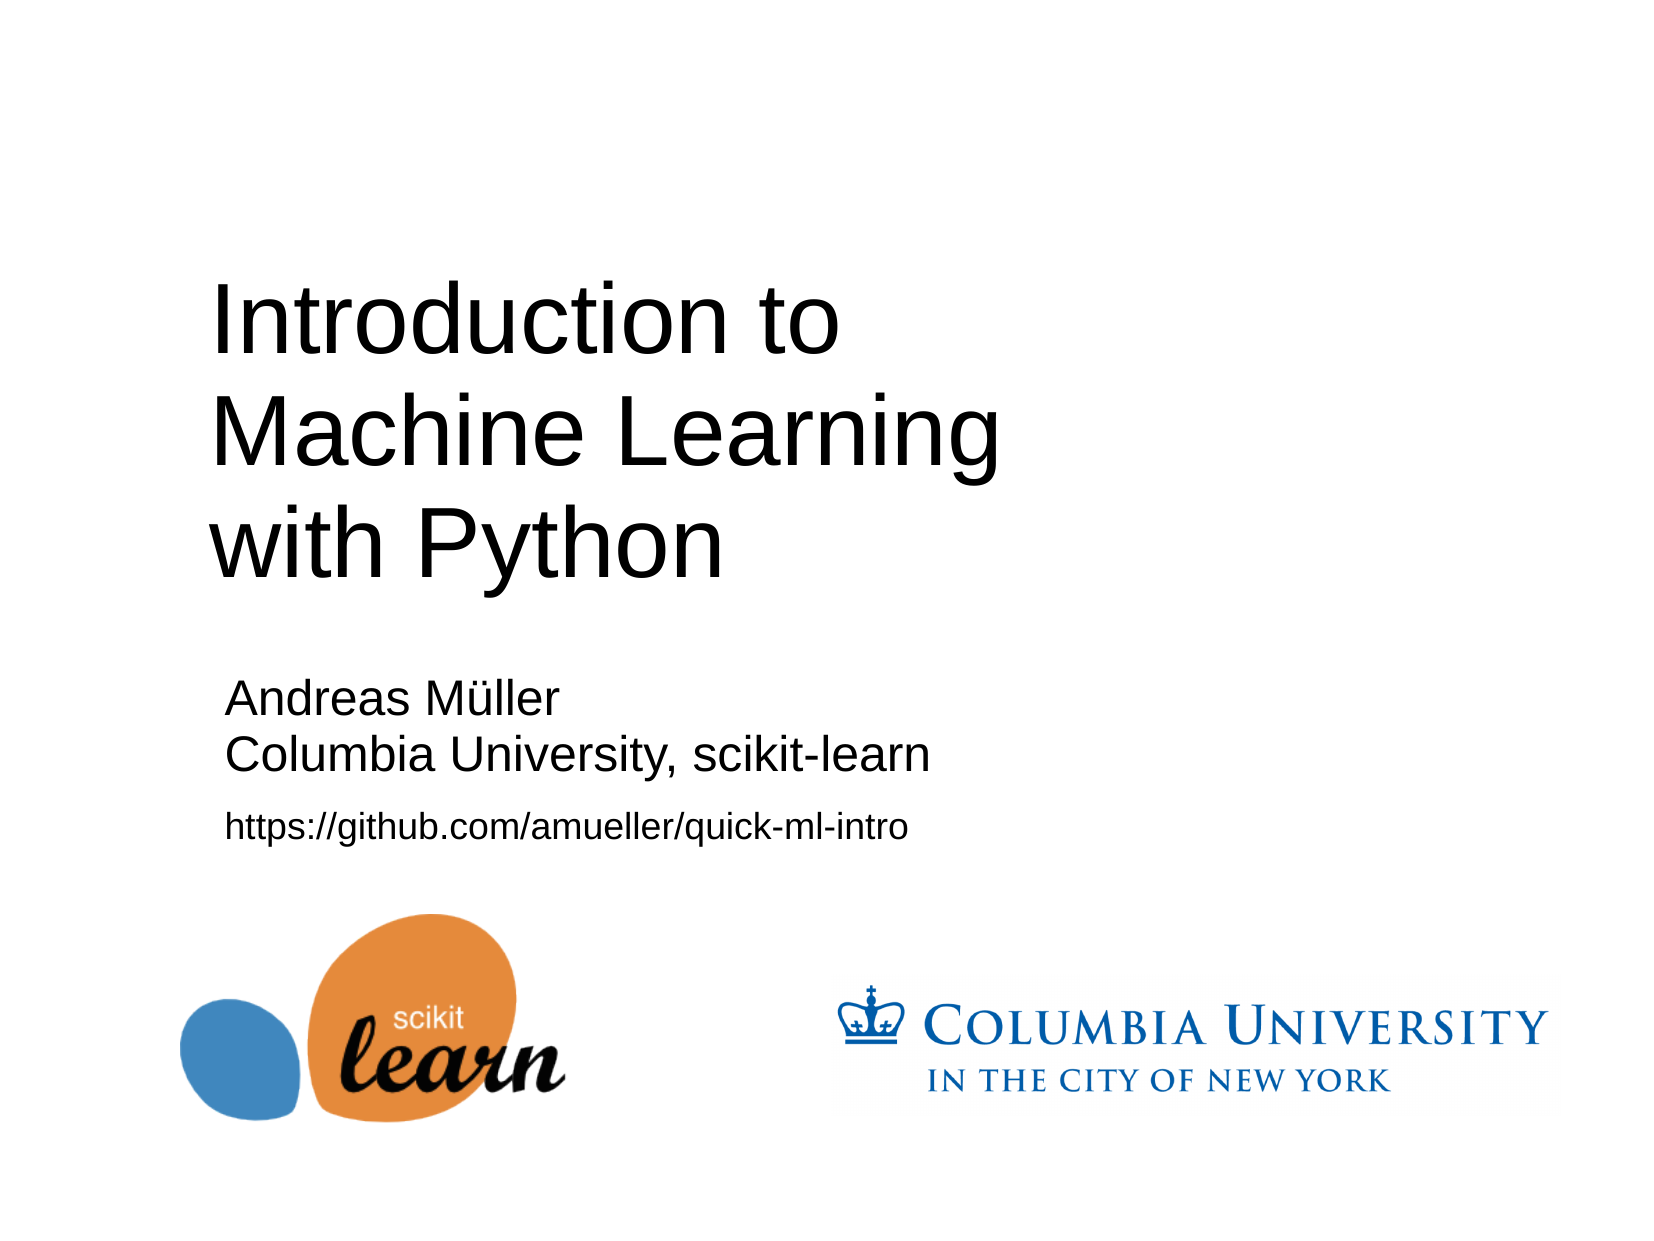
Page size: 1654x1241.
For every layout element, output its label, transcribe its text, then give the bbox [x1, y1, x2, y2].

text_box Andreas Müller Columbia University, scikit-learn [209, 662, 1321, 873]
text_box Introduction to Machine Learning with Python [194, 256, 1305, 607]
picture [831, 974, 1561, 1116]
text_box https://github.com/amueller/quick-ml-intro [209, 798, 924, 856]
picture [180, 914, 586, 1166]
